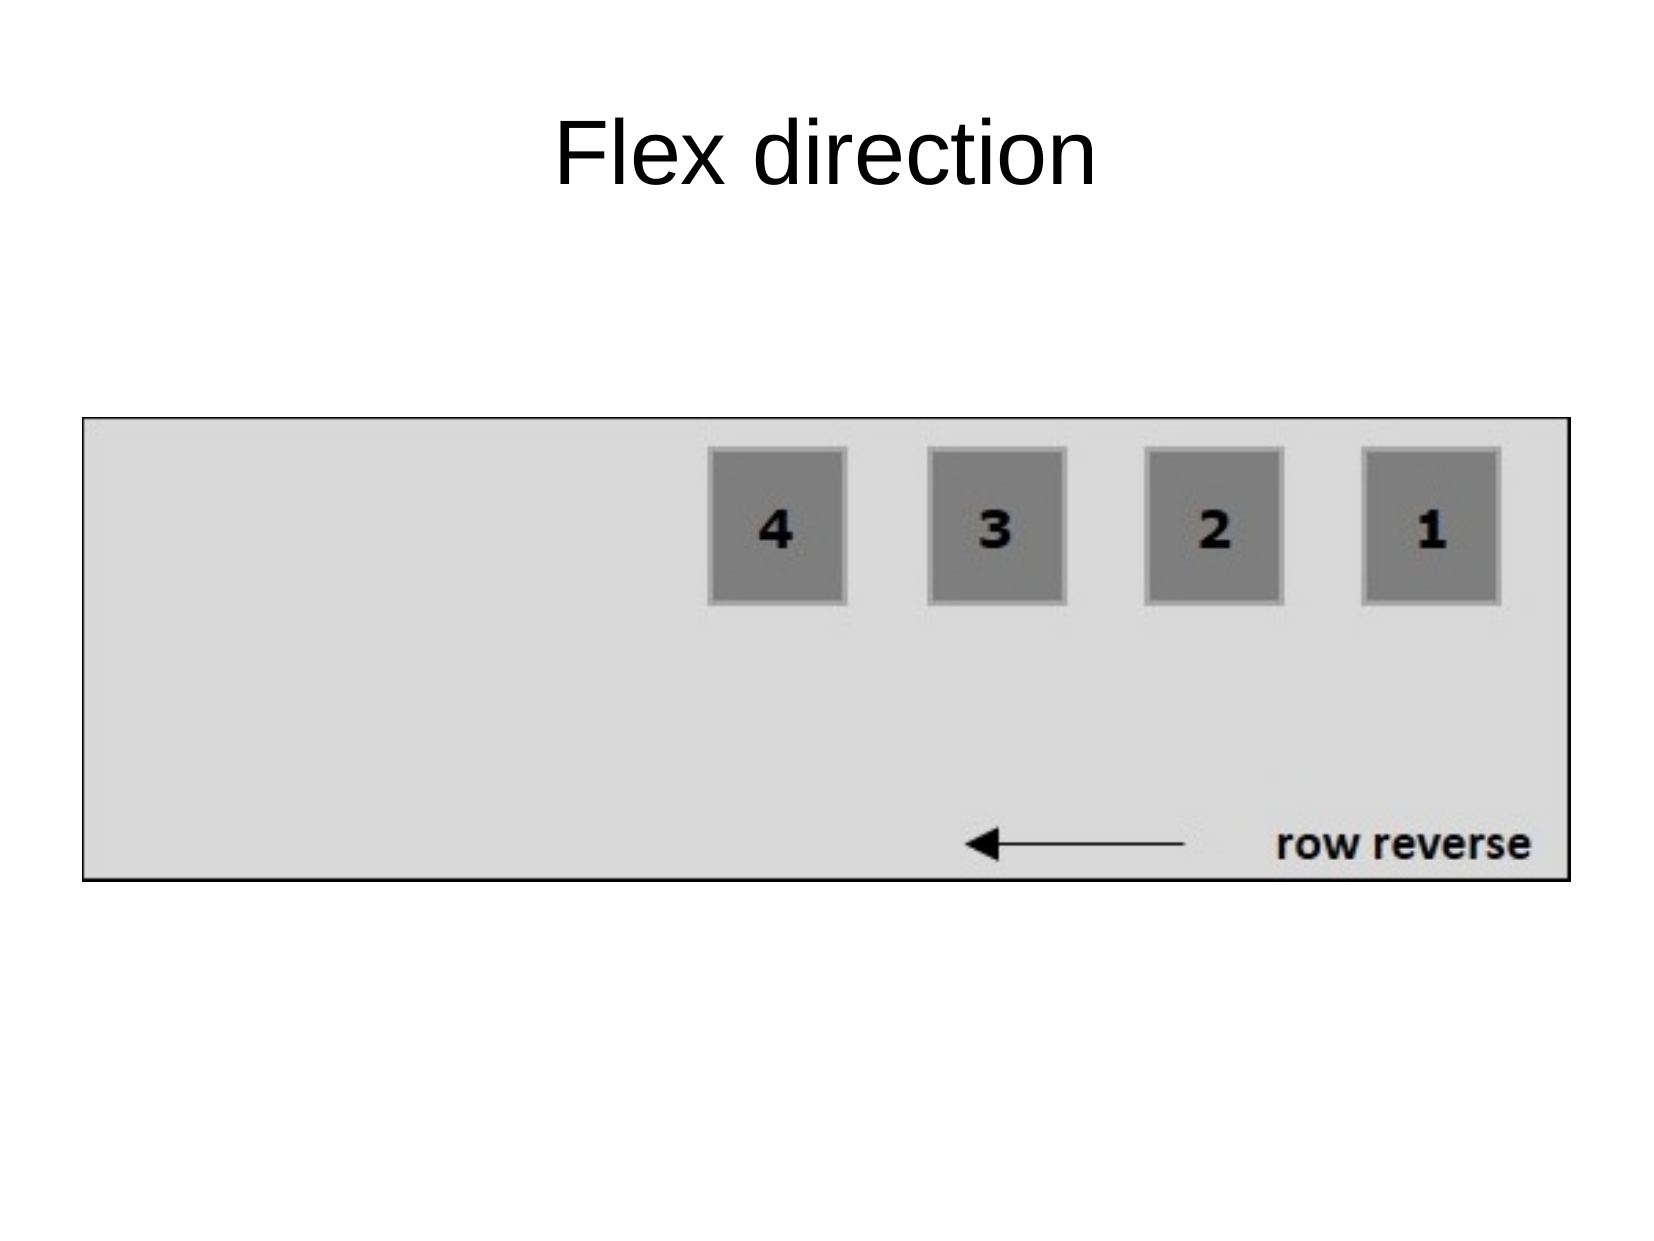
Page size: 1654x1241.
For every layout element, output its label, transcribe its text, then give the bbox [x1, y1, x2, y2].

picture [82, 417, 1571, 882]
title Flex direction [82, 49, 1571, 257]
